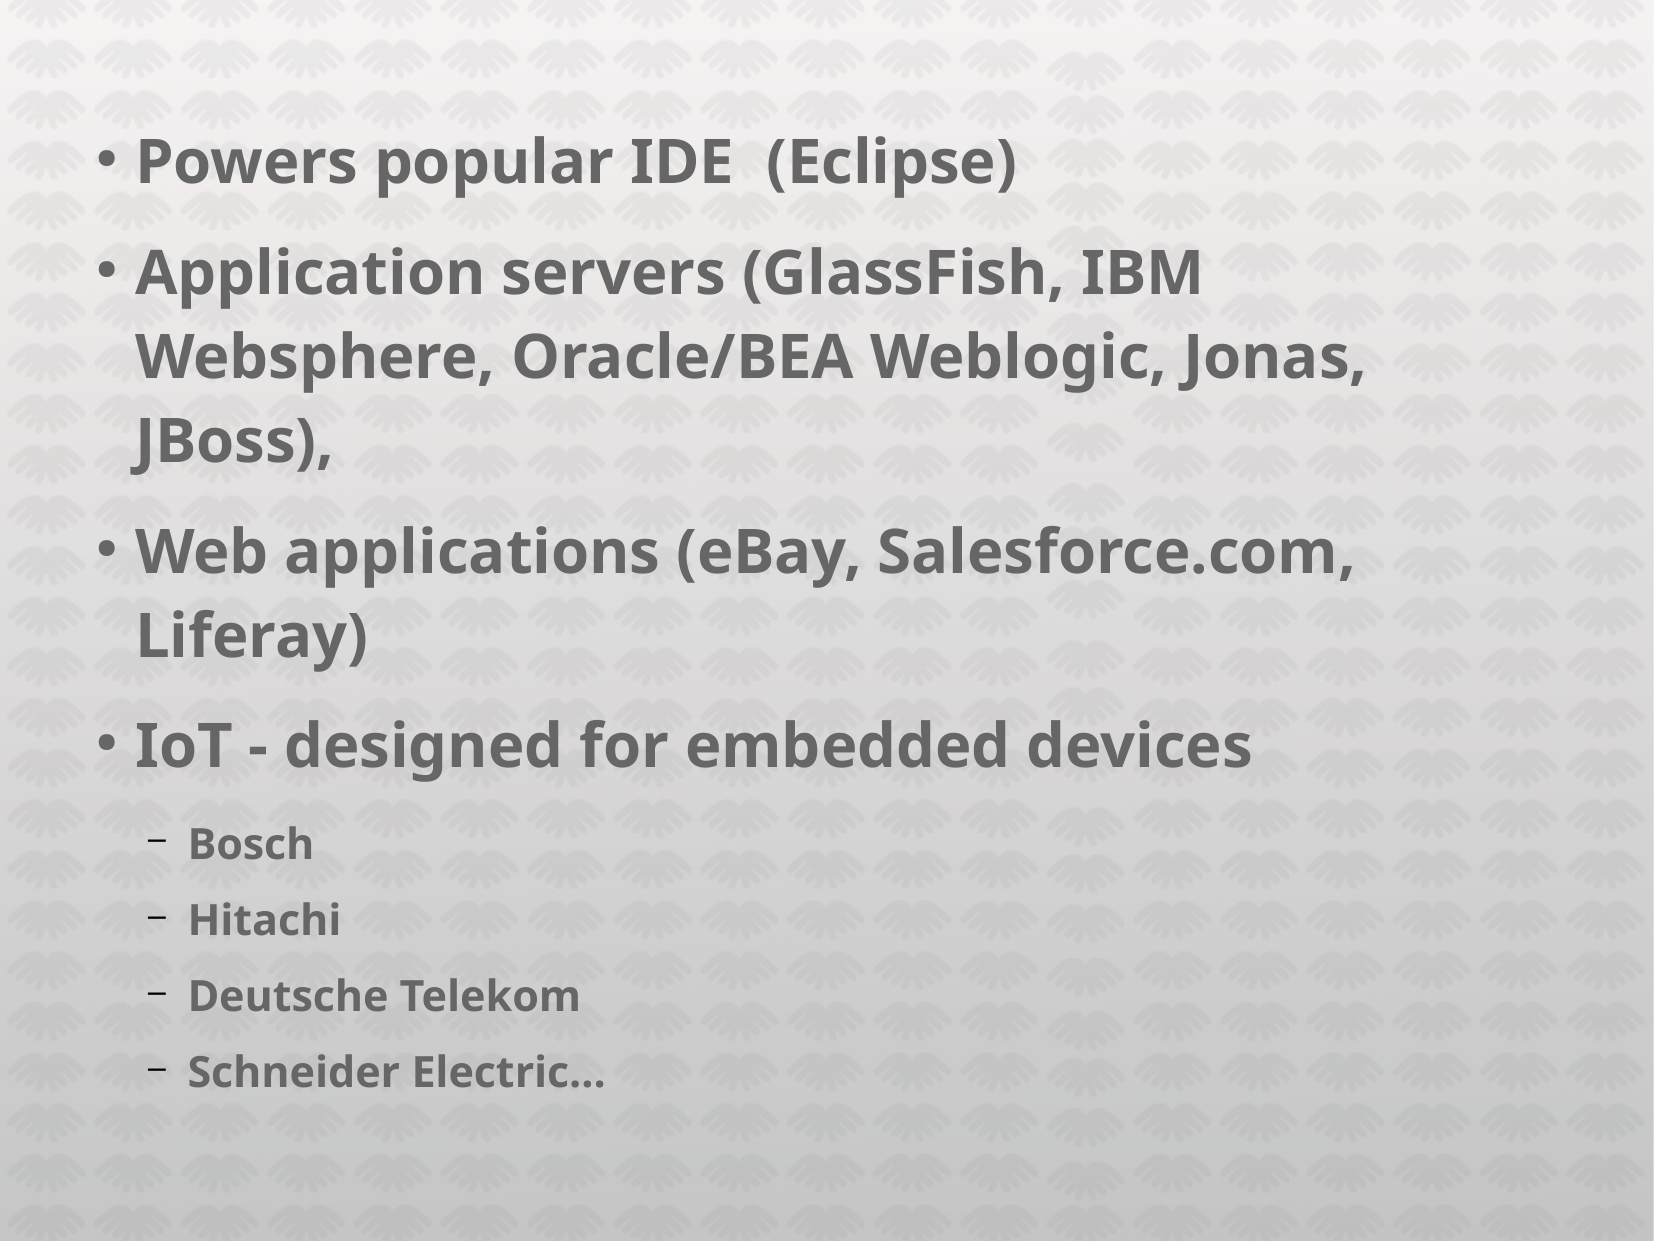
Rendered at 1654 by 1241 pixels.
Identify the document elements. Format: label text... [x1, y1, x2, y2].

picture [0, 0, 1654, 1241]
list Powers popular IDE (Eclipse) Application servers (GlassFish, IBM Websphere, Oracle/BEA Weblogic, Jonas, JBoss), Web applications (eBay, Salesforce.com, Liferay) IoT - designed for embedded devices Bosch Hitachi Deutsche Telekom Schneider Electric... [82, 118, 1538, 1111]
